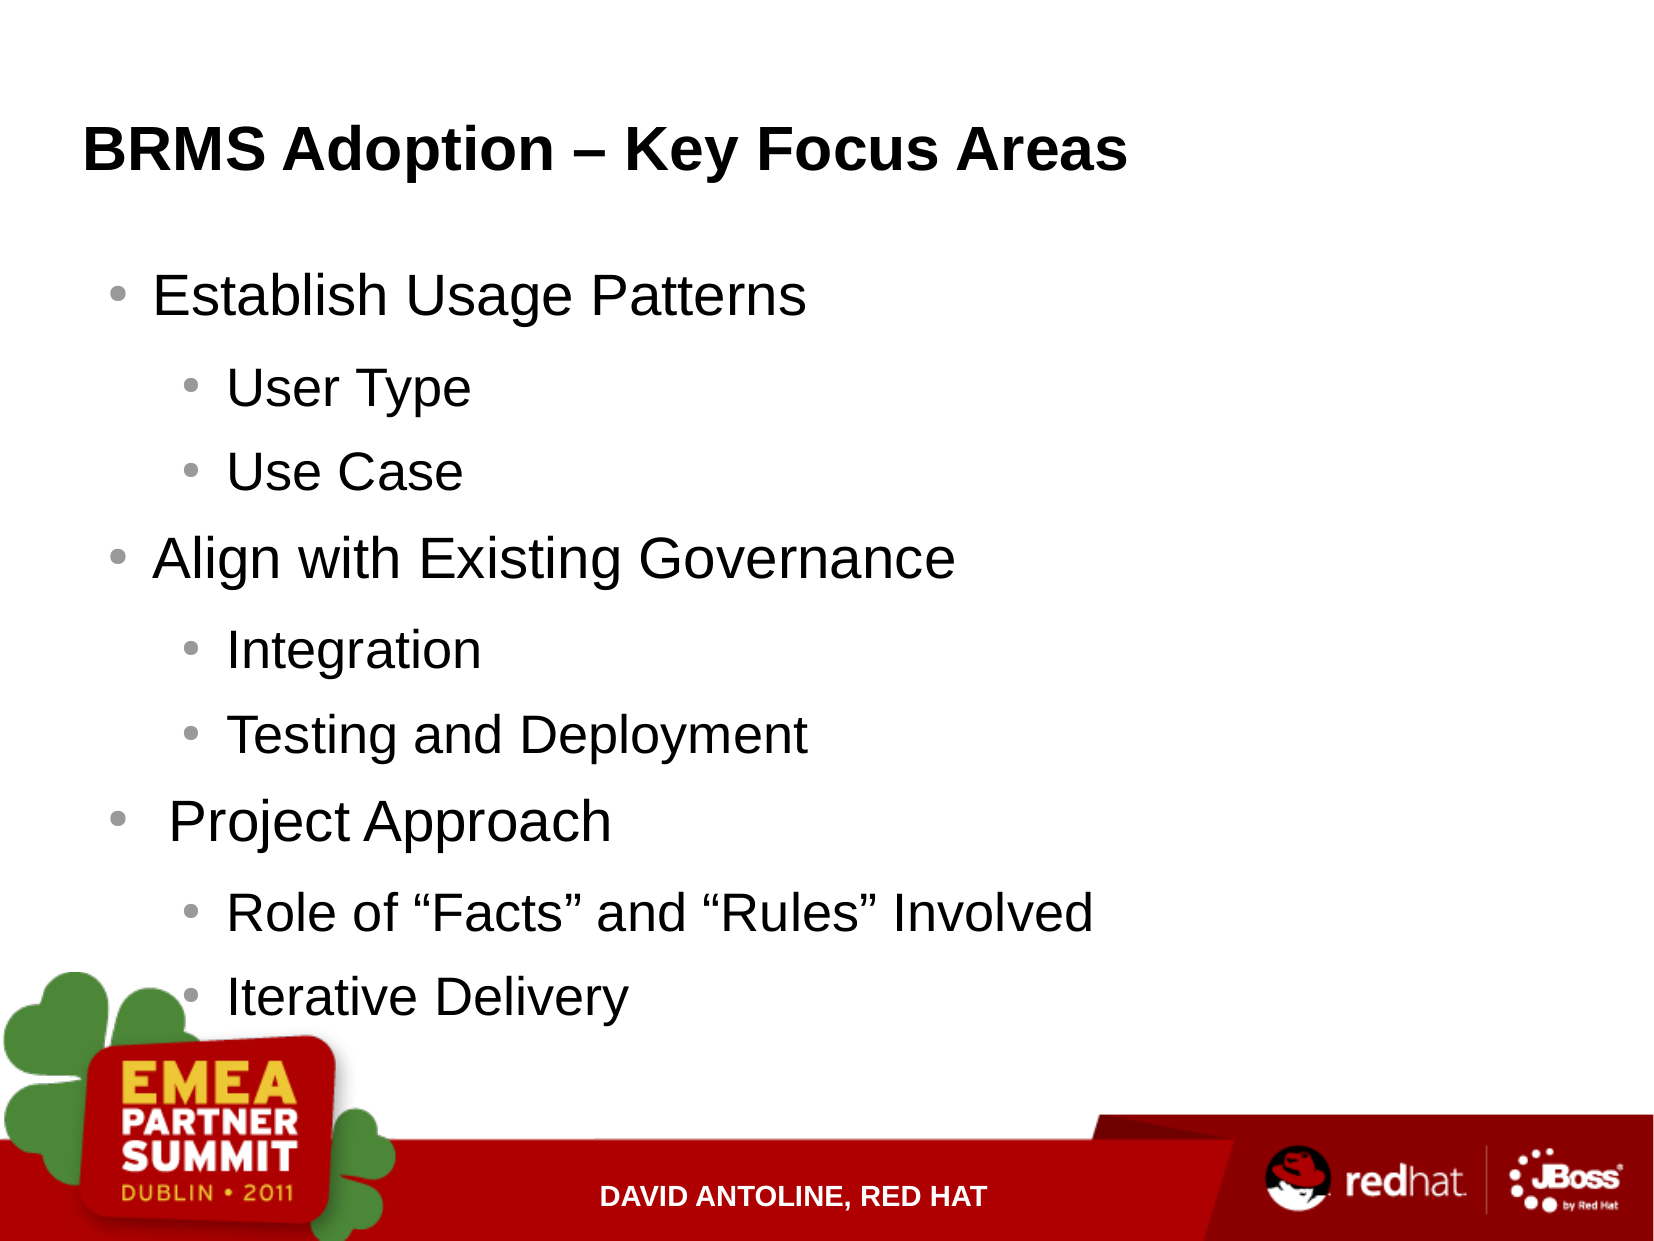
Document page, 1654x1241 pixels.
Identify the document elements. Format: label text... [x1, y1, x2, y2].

picture [0, 972, 1654, 1241]
list Establish Usage Patterns User Type Use Case Align with Existing Governance Integration Testing and Deployment Project Approach Role of “Facts” and “Rules” Involved Iterative Delivery [92, 262, 1581, 1117]
title BRMS Adoption – Key Focus Areas [82, 55, 1571, 243]
